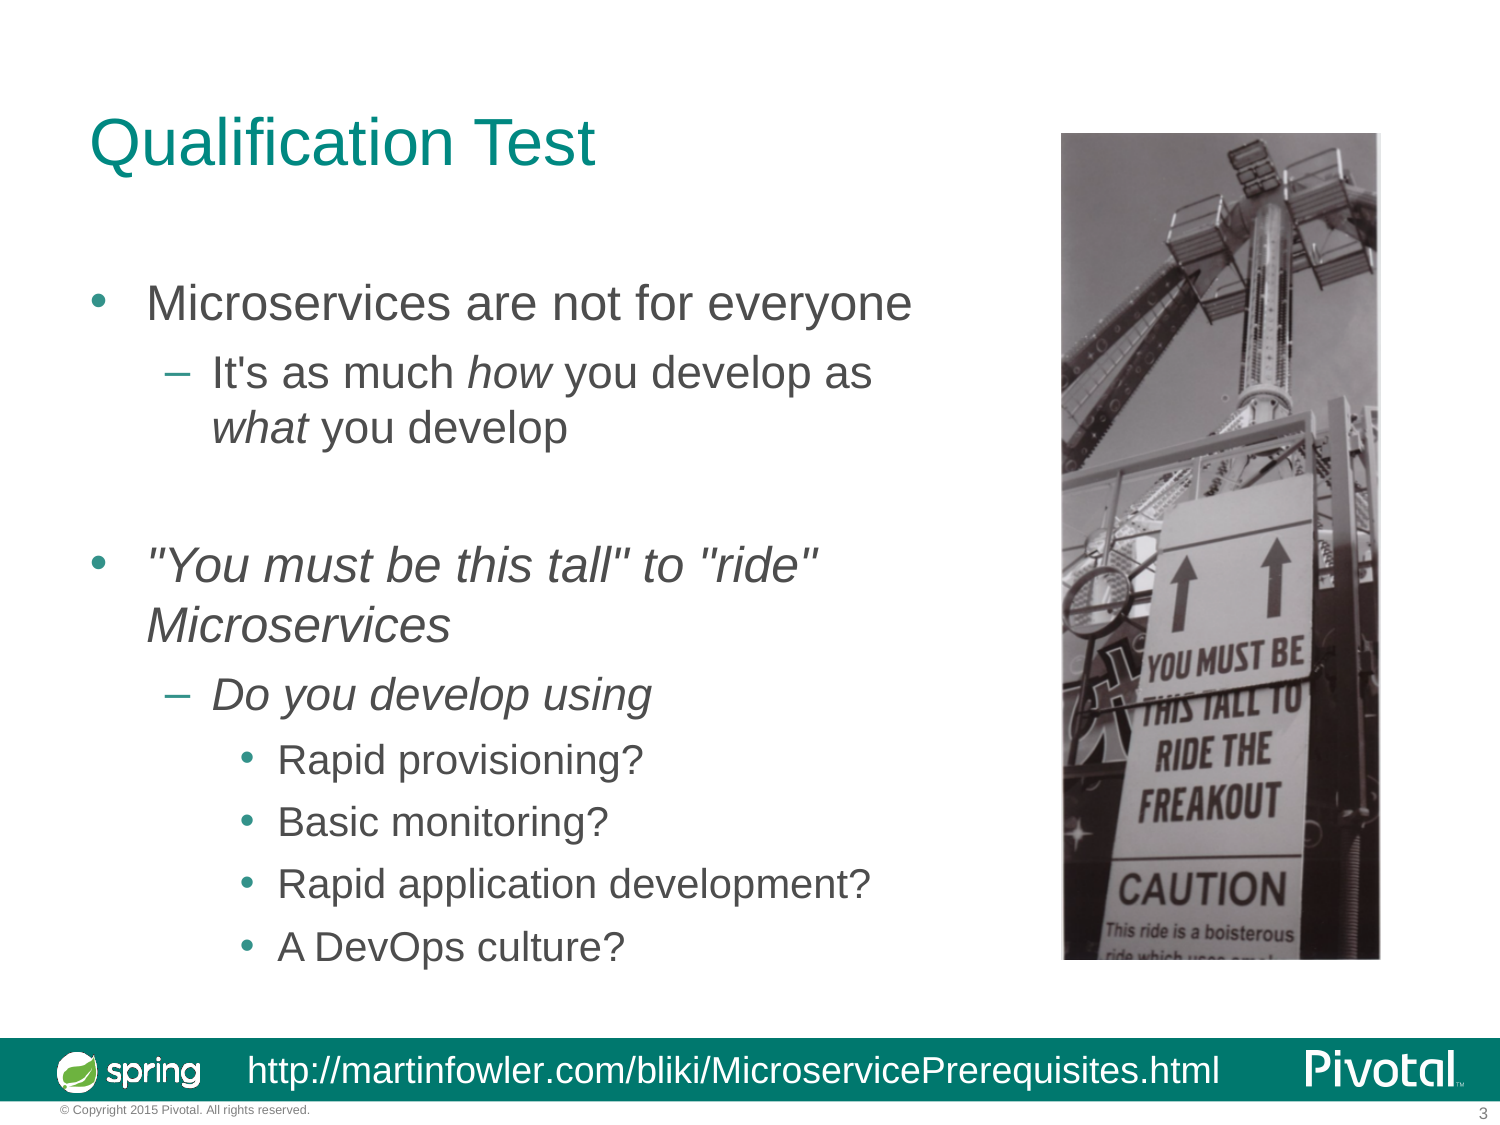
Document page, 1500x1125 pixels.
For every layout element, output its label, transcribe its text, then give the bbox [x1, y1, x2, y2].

picture [32, 1041, 210, 1103]
picture [1306, 1050, 1464, 1087]
picture [1061, 133, 1381, 961]
title Qualification Test [75, 45, 1426, 233]
list Microservices are not for everyone It's as much how you develop as what you develop "You must be this tall" to "ride" Microservices Do you develop using Rapid provisioning? Basic monitoring? Rapid application development? A DevOps culture? [75, 262, 1426, 1005]
text_box http://martinfowler.com/bliki/MicroservicePrerequisites.html [232, 1038, 1268, 1099]
